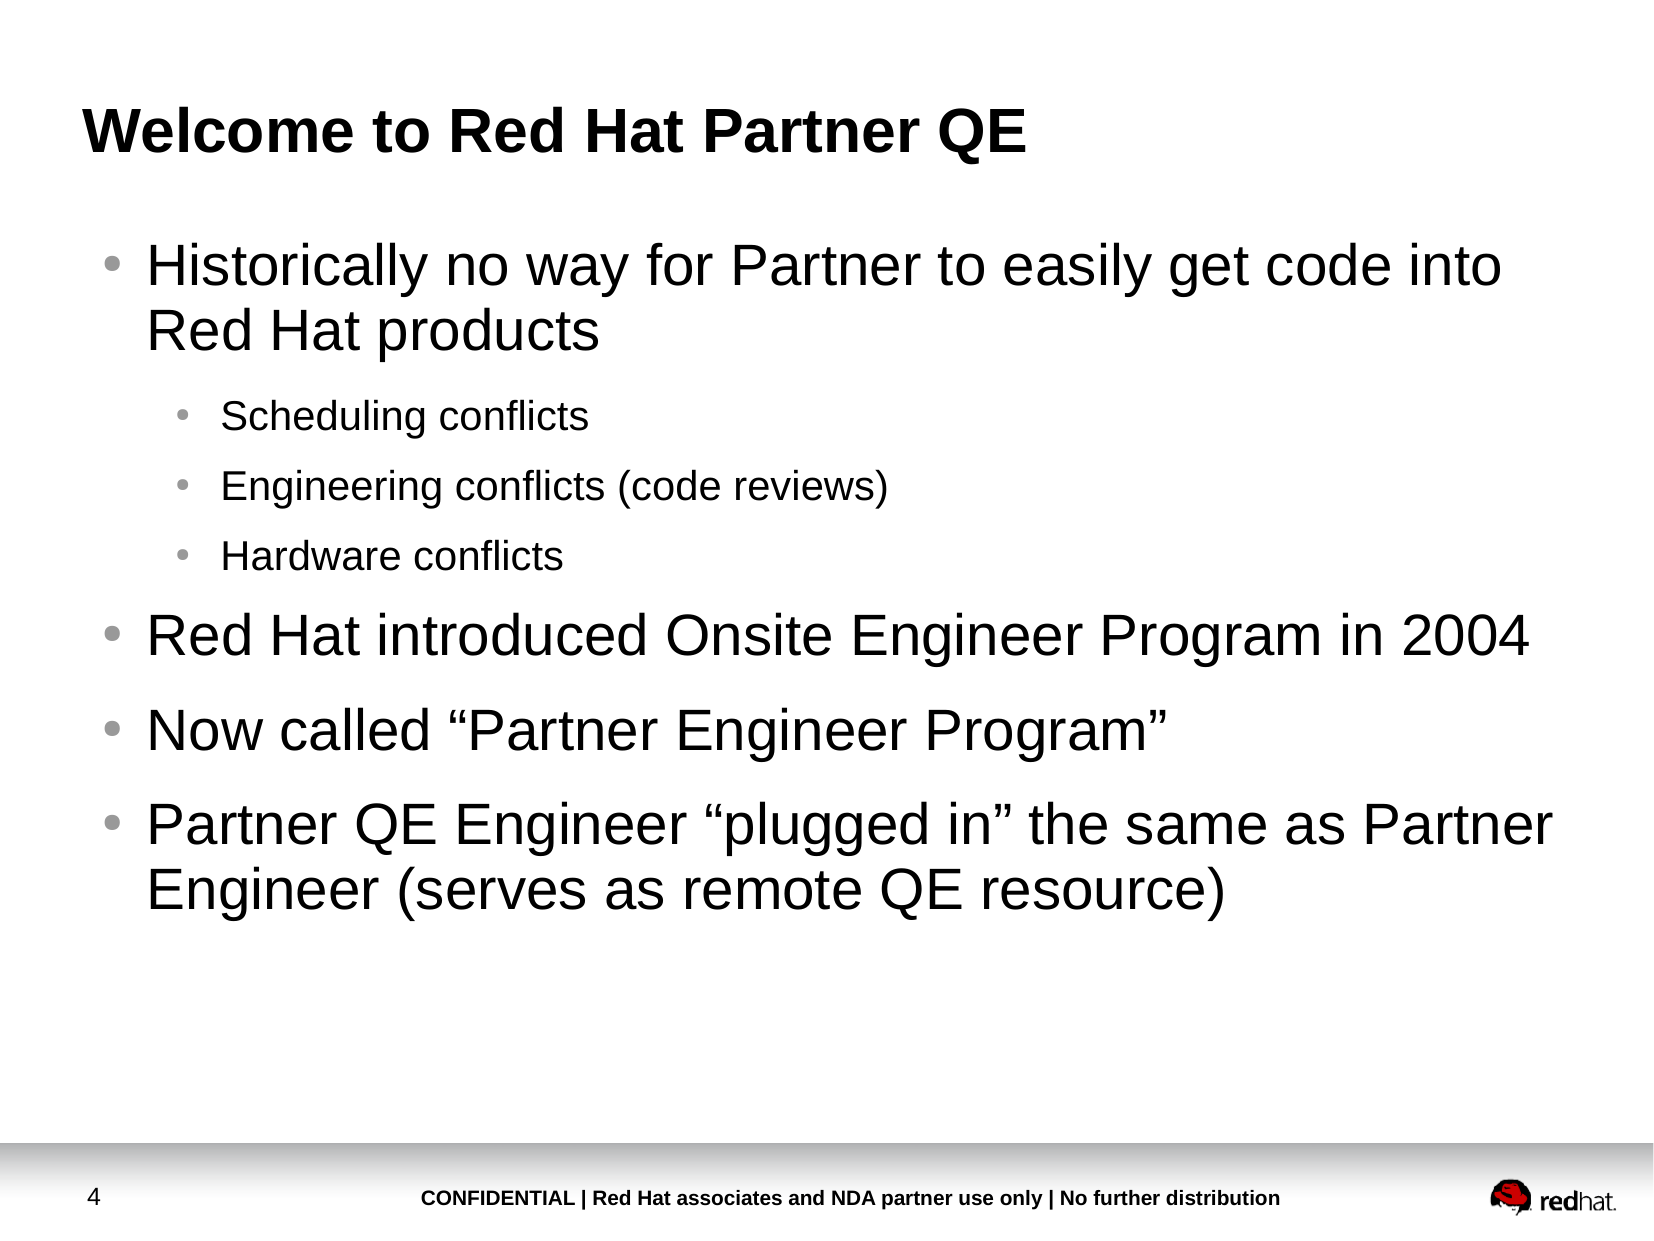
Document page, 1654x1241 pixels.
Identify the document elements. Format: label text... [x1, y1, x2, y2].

picture [0, 1143, 1654, 1241]
title Welcome to Red Hat Partner QE [82, 37, 1571, 226]
list Historically no way for Partner to easily get code into Red Hat products Scheduling conflicts Engineering conflicts (code reviews) Hardware conflicts Red Hat introduced Onsite Engineer Program in 2004 Now called “Partner Engineer Program” Partner QE Engineer “plugged in” the same as Partner Engineer (serves as remote QE resource) [86, 232, 1576, 1027]
